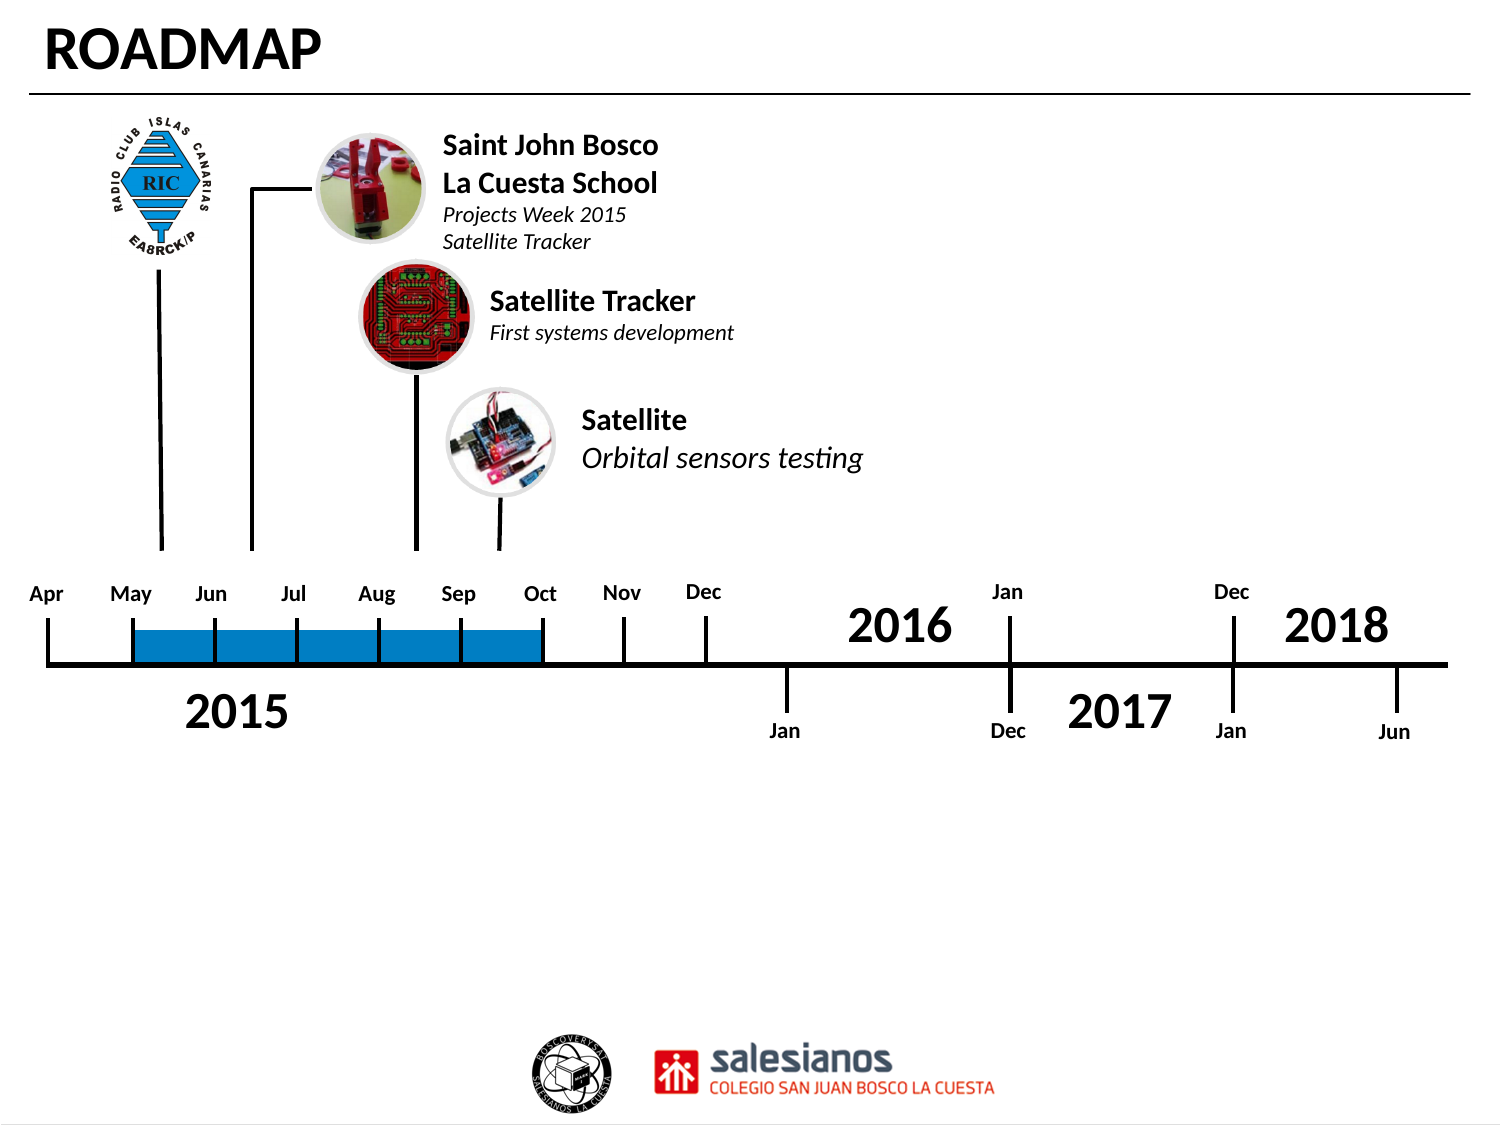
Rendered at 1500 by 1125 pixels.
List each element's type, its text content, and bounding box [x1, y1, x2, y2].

text_box Dec [650, 569, 757, 612]
text_box 2016 [811, 583, 988, 661]
text_box Dec [955, 708, 1062, 752]
text_box [217, 630, 295, 662]
text_box Satellite Orbital sensors testing [566, 392, 957, 482]
text_box [463, 630, 541, 662]
text_box [381, 630, 459, 662]
text_box Jul [253, 571, 330, 614]
text_box Oct [499, 571, 582, 614]
text_box Nov [568, 570, 676, 613]
text_box Apr [5, 571, 88, 614]
text_box Jun [1341, 708, 1448, 752]
text_box Satellite Tracker First systems development [475, 273, 956, 353]
text_box May [88, 571, 170, 614]
text_box [135, 630, 213, 662]
text_box 2018 [1248, 583, 1425, 661]
text_box Jan [954, 569, 1061, 612]
text_box Aug [330, 571, 417, 614]
text_box 2015 [149, 668, 325, 747]
text_box Jan [731, 708, 839, 752]
picture [0, 0, 1500, 1125]
text_box [299, 630, 377, 662]
text_box 2017 [1032, 669, 1208, 747]
text_box Jun [170, 571, 253, 614]
text_box Sep [417, 571, 499, 614]
text_box Dec [1178, 568, 1286, 612]
text_box Jan [1177, 708, 1285, 751]
text_box Saint John Bosco La Cuesta School Projects Week 2015 Satellite Tracker [428, 117, 909, 262]
text_box ROADMAP [29, 0, 1472, 90]
